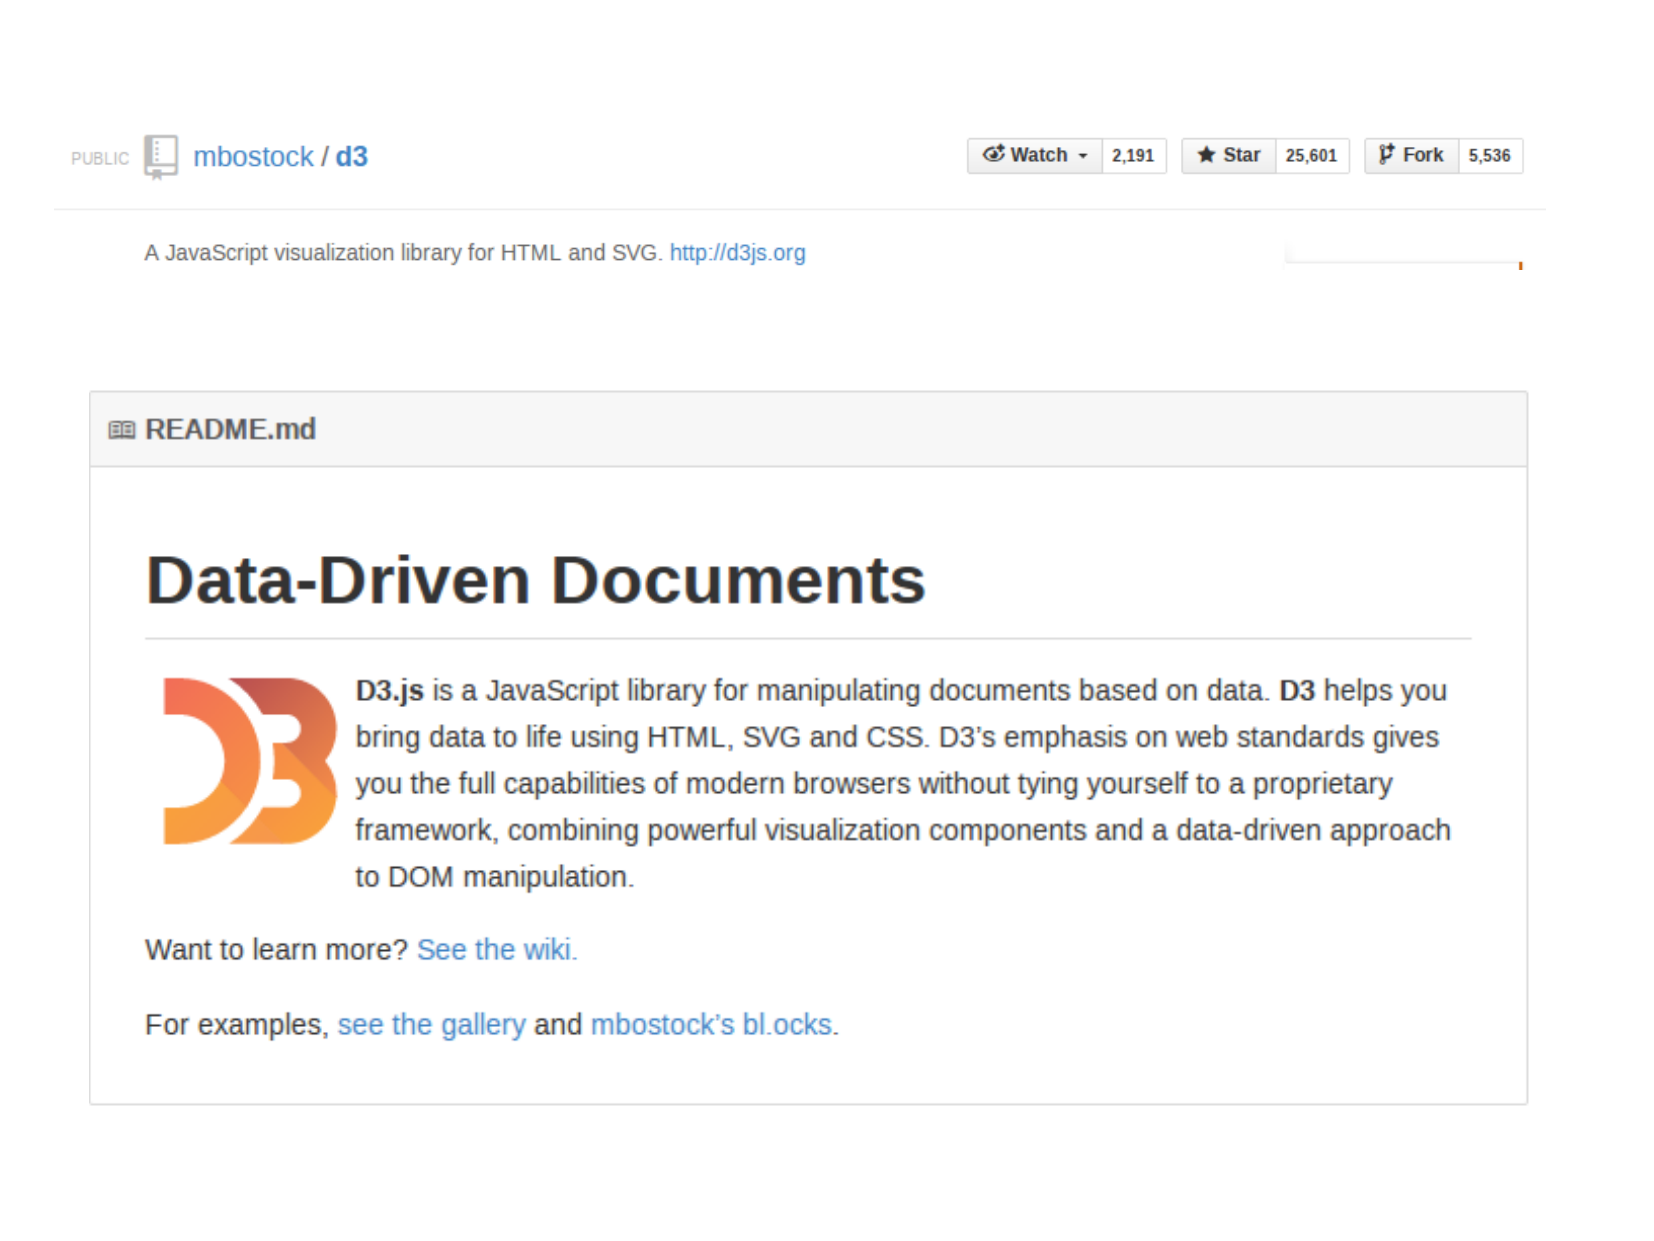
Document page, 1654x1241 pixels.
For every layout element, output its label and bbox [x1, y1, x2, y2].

picture [89, 389, 1531, 1111]
picture [54, 121, 1546, 271]
